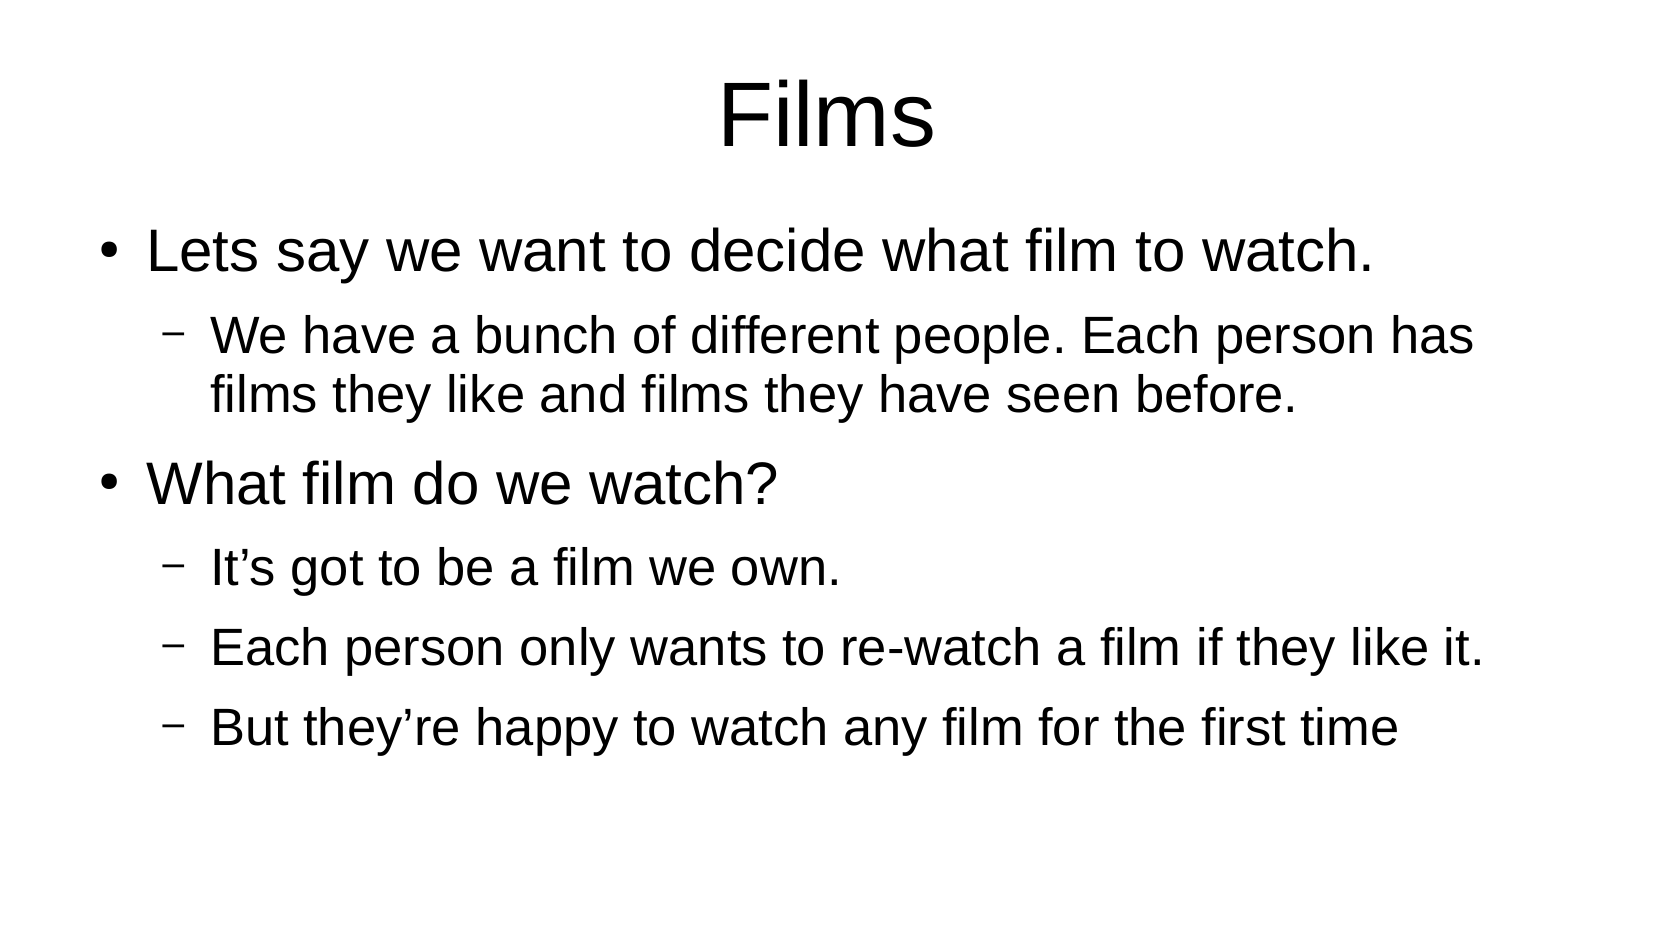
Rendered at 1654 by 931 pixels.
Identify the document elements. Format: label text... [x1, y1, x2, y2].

list Lets say we want to decide what film to watch. We have a bunch of different people. Each person has films they like and films they have seen before. What film do we watch? It’s got to be a film we own. Each person only wants to re-watch a film if they like it. But they’re happy to watch any film for the first time [82, 217, 1571, 758]
title Films [82, 37, 1571, 193]
